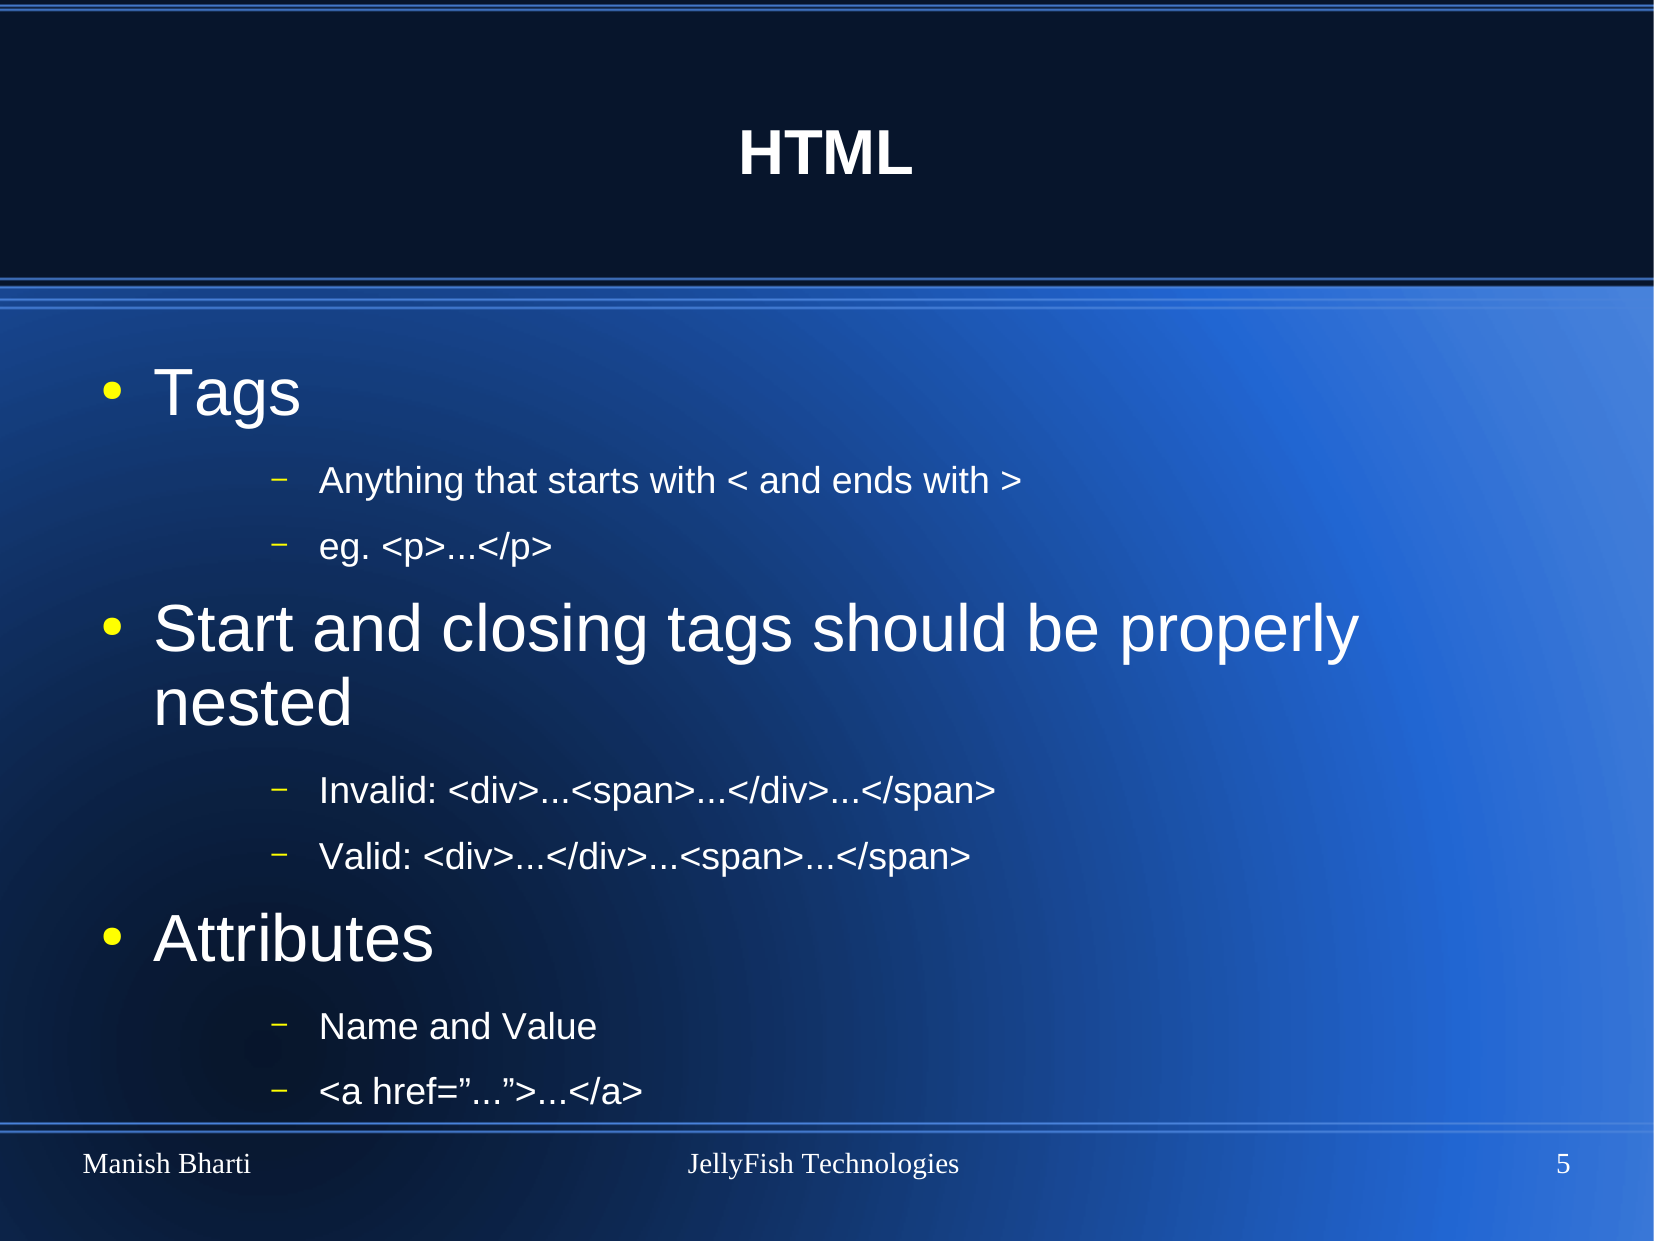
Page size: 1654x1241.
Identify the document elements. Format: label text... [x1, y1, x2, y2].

list Tags Anything that starts with < and ends with > eg. <p>...</p> Start and closing tags should be properly nested Invalid: <div>...<span>...</div>...</span> Valid: <div>...</div>...<span>...</span> Attributes Name and Value <a href=”...”>...</a> [82, 355, 1571, 1113]
title HTML [82, 49, 1571, 257]
picture [0, 0, 1654, 1241]
